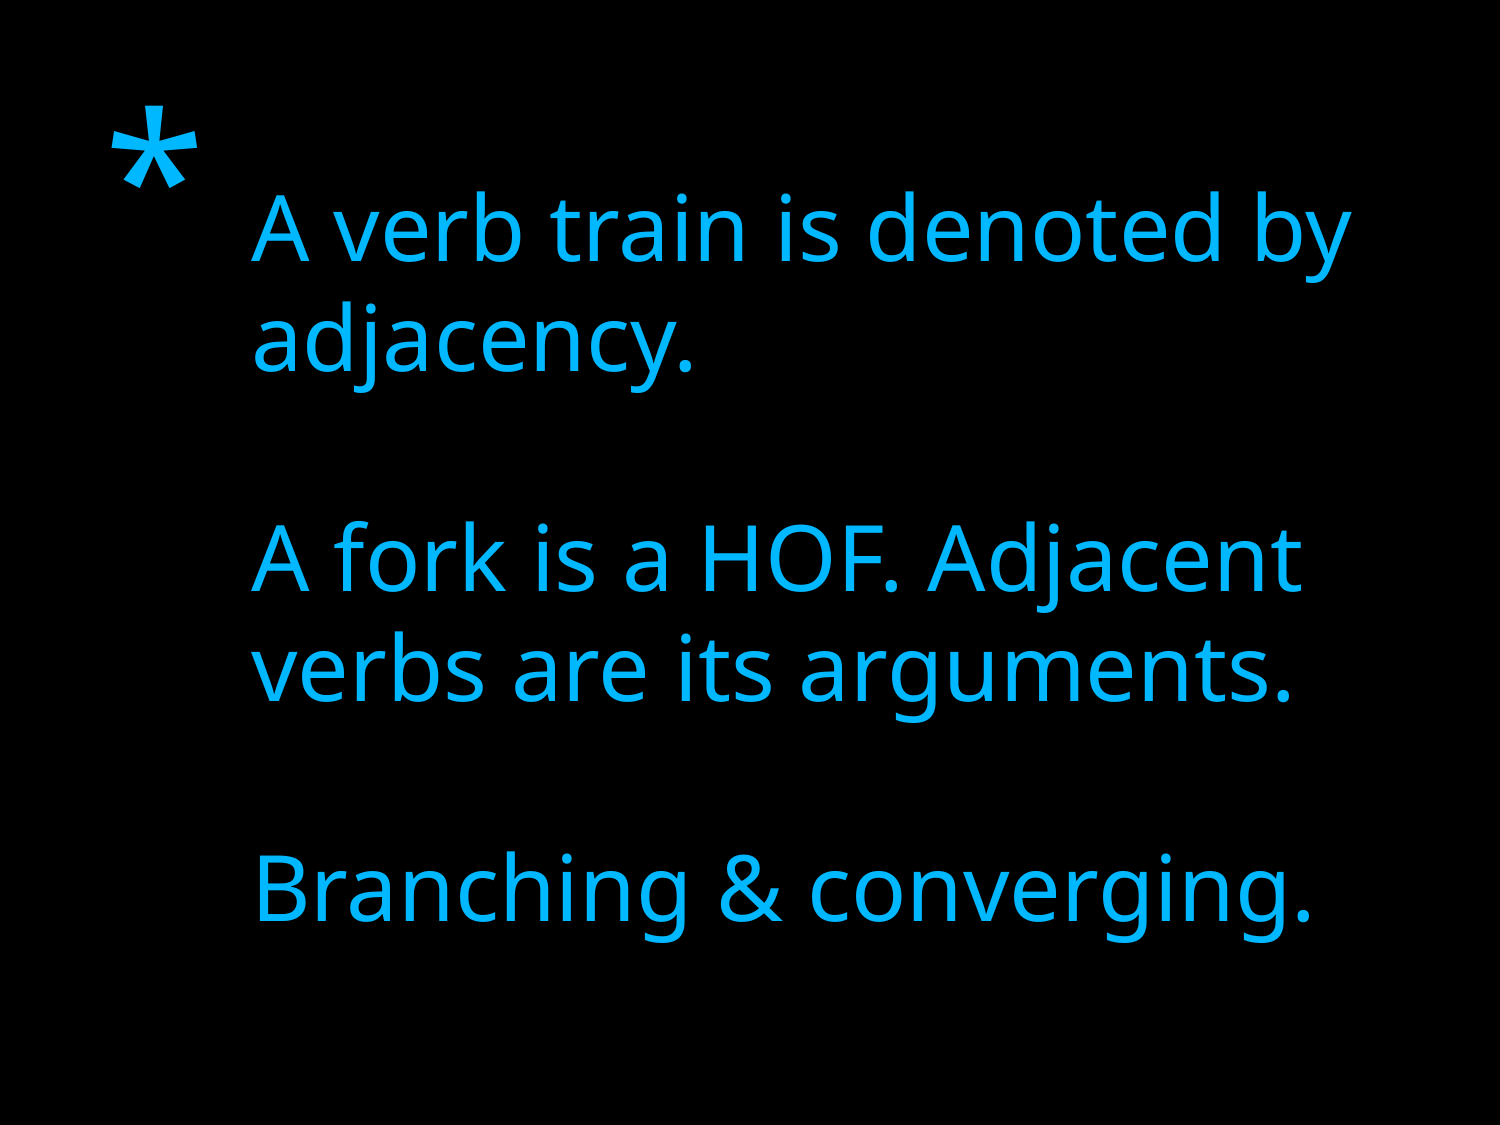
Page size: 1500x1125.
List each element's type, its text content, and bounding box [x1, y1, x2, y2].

text_box A verb train is denoted by adjacency. A fork is a HOF. Adjacent verbs are its arguments. Branching & converging. [236, 162, 1411, 948]
text_box * [90, 41, 231, 271]
